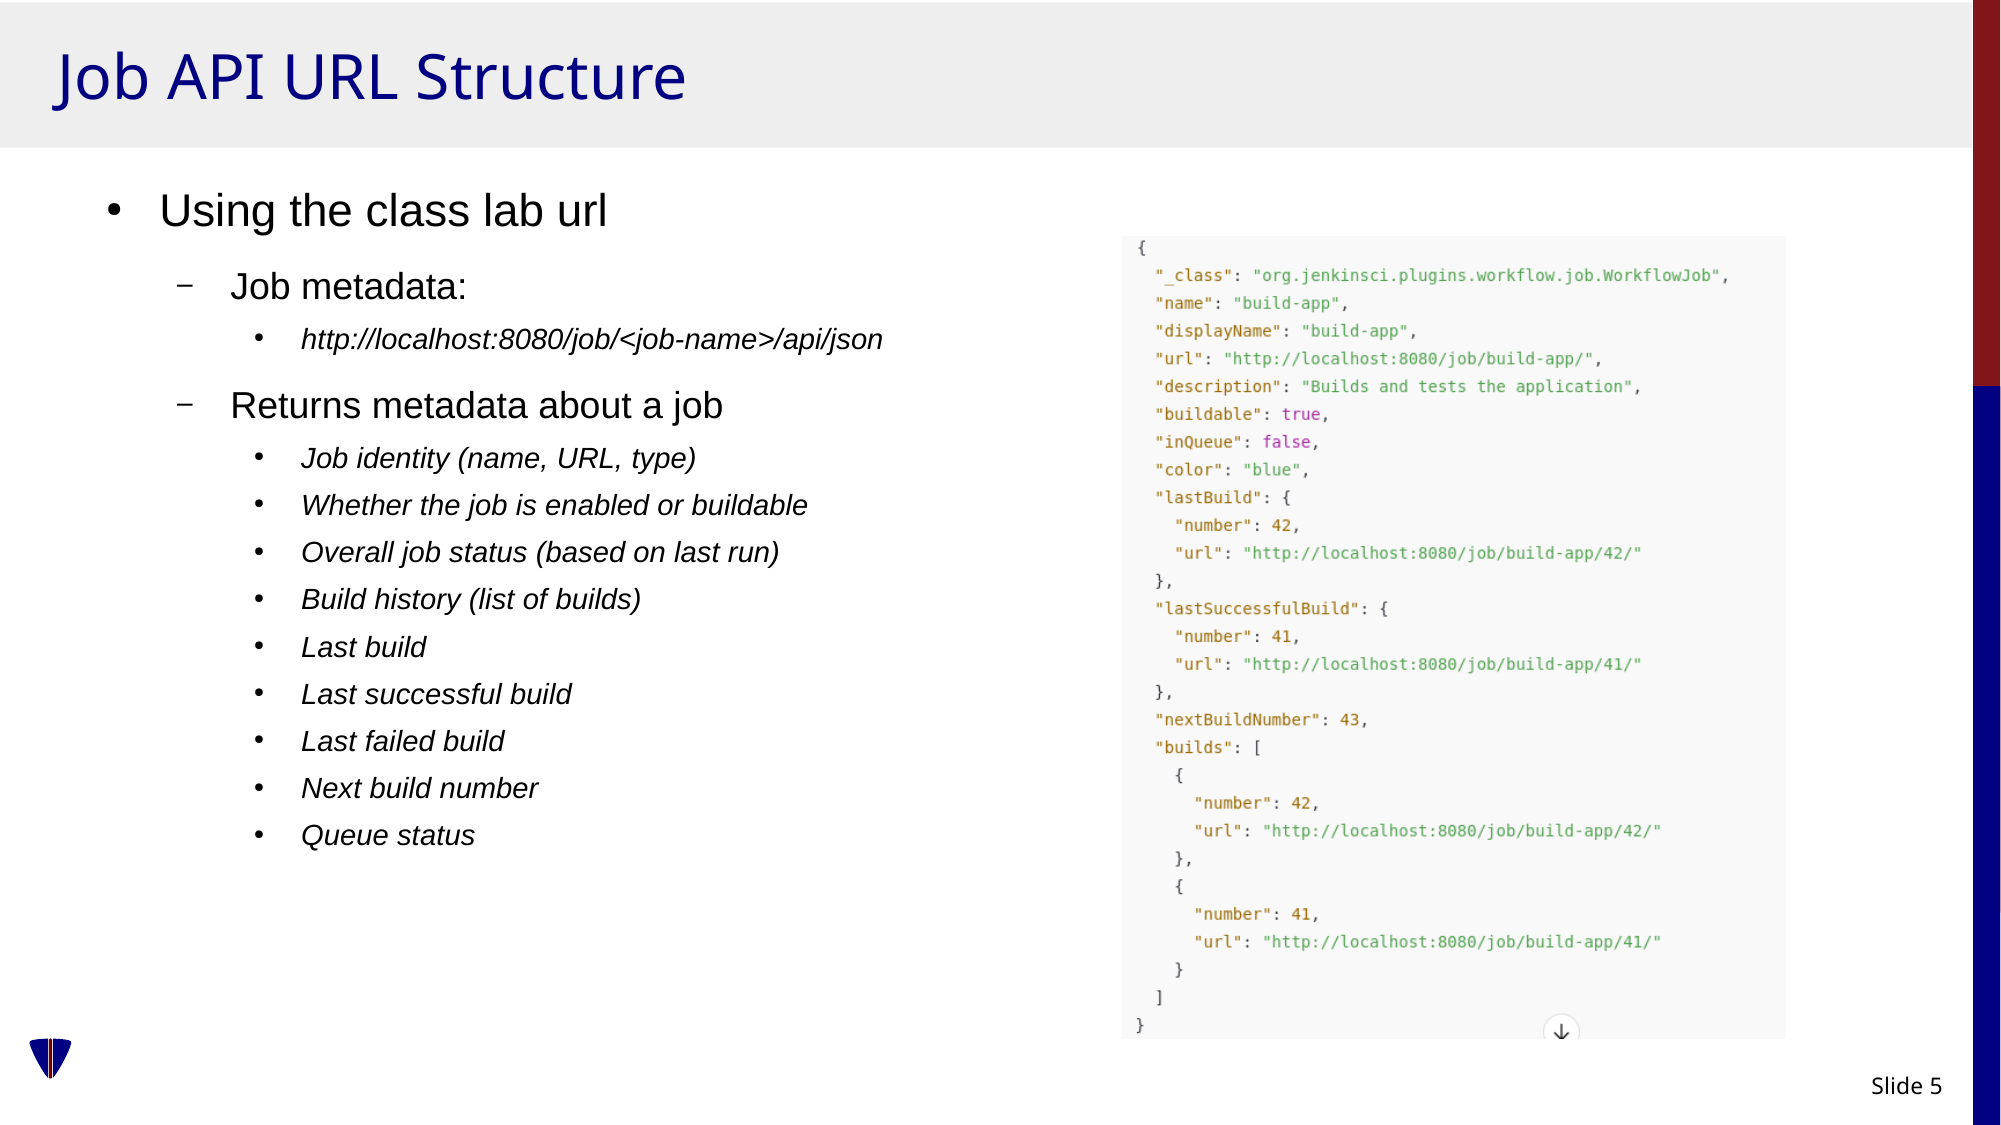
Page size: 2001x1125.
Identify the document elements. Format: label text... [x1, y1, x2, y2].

list Using the class lab url Job metadata: http://localhost:8080/job/<job-name>/api/json Returns metadata about a job Job identity (name, URL, type) Whether the job is enabled or buildable Overall job status (based on last run) Build history (list of builds) Last build Last successful build Last failed build Next build number Queue status [88, 177, 1034, 1034]
picture [1122, 236, 1786, 1039]
title Job API URL Structure [0, 2, 1973, 148]
